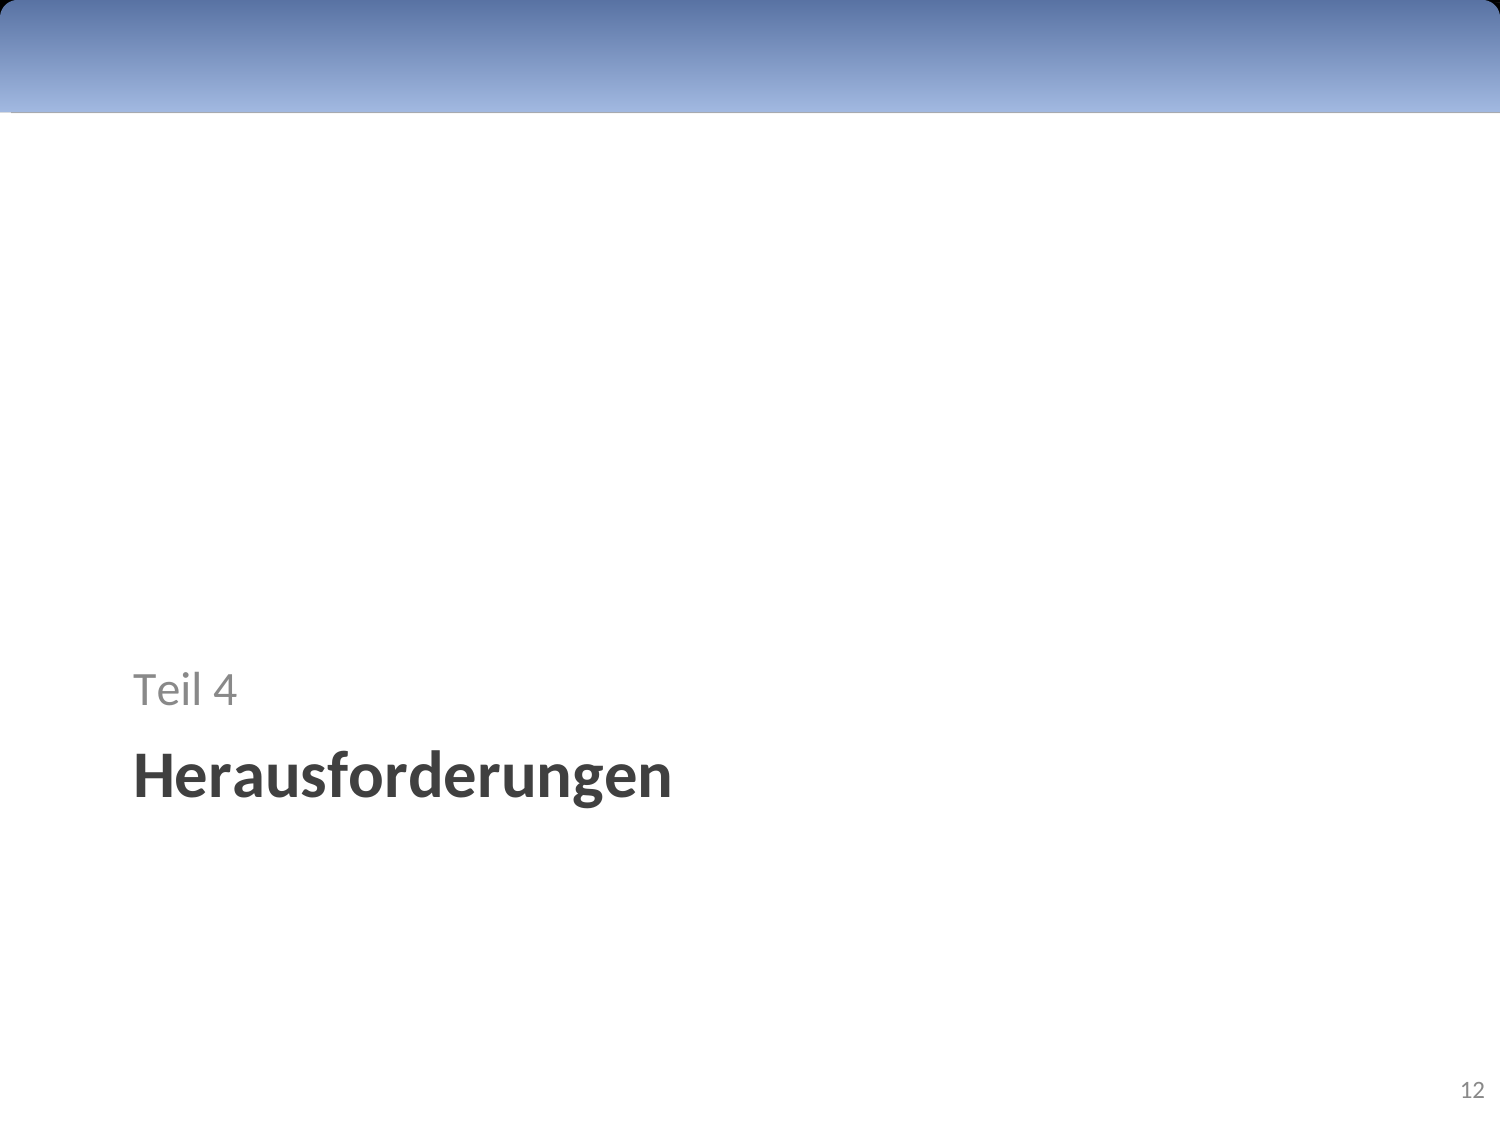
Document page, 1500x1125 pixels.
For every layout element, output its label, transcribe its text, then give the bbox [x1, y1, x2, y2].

text_box Herausforderungen [118, 723, 1394, 947]
text_box <Nummer> [1325, 1060, 1500, 1116]
text_box Teil 4 [118, 476, 1394, 723]
